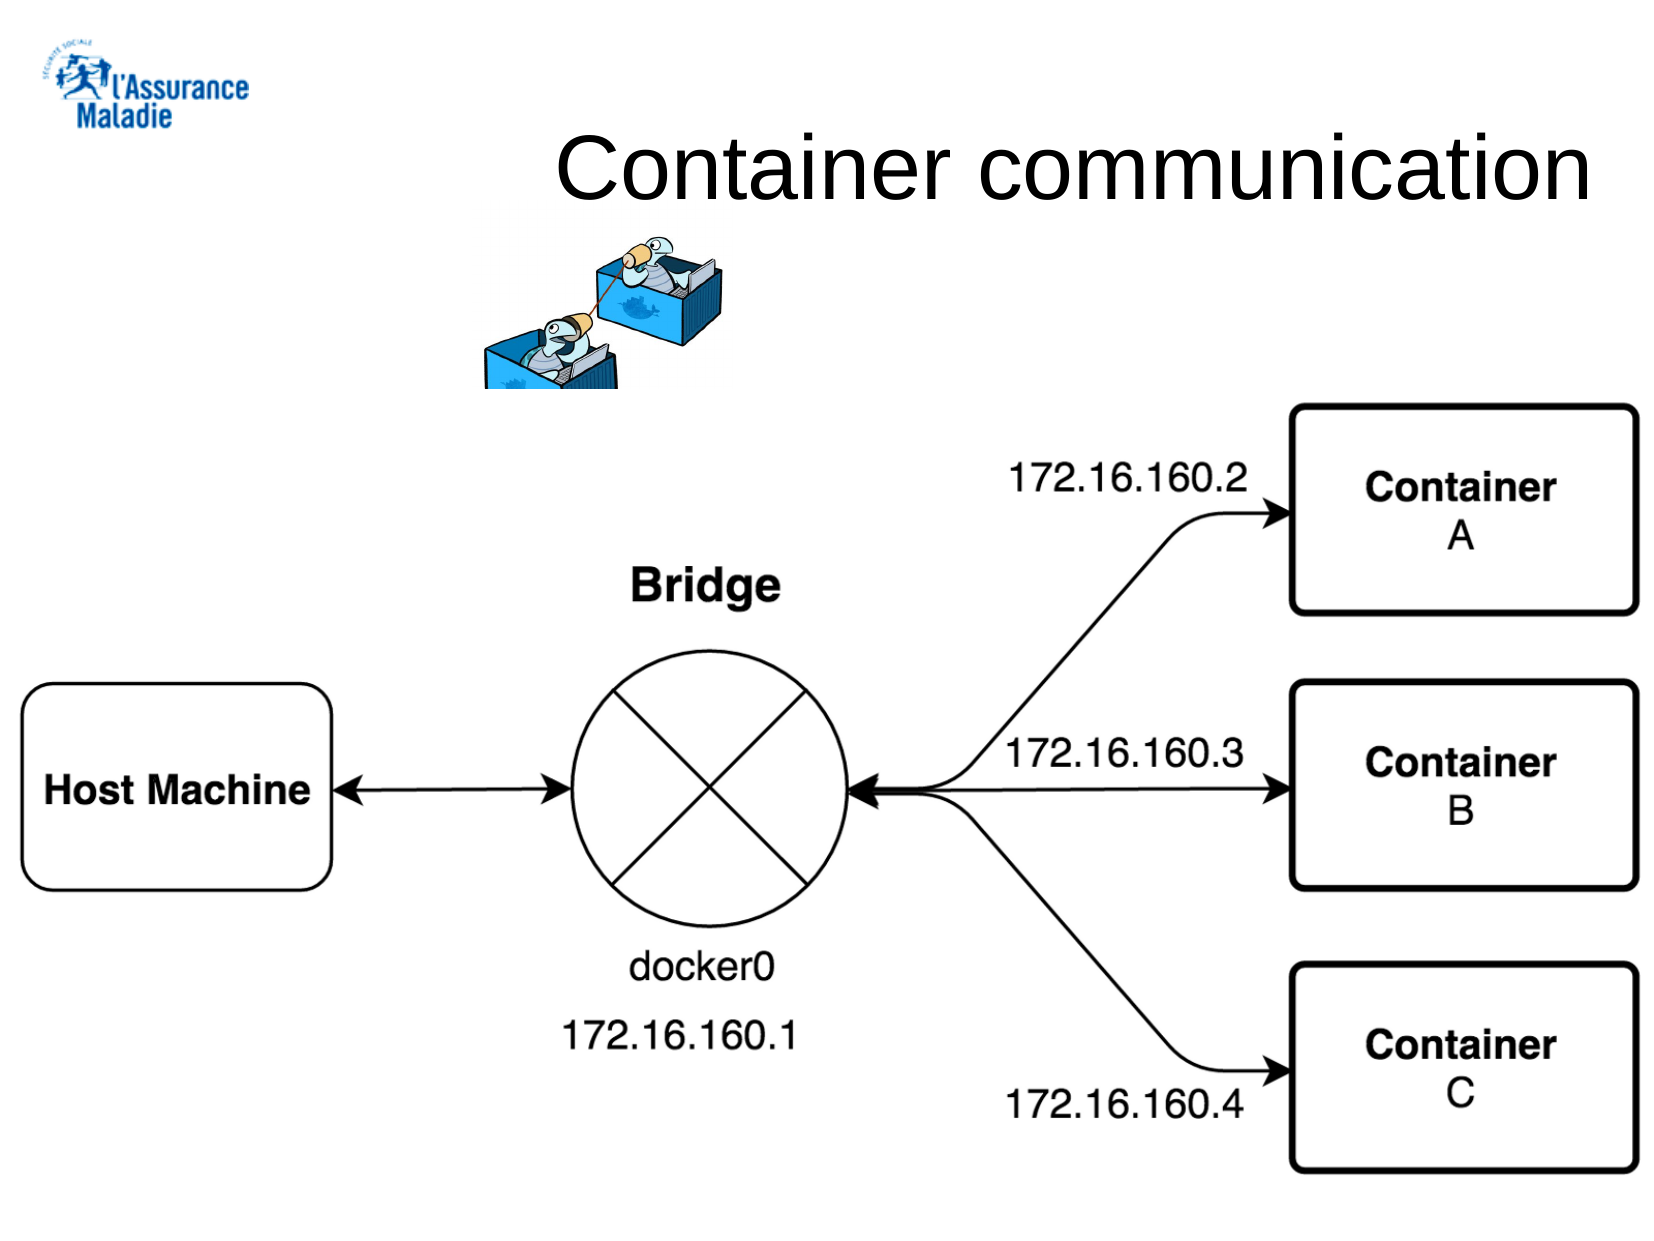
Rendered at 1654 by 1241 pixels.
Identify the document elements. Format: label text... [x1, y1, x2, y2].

picture [21, 35, 249, 130]
title Container communication [330, 64, 1654, 272]
picture [0, 200, 1654, 1181]
